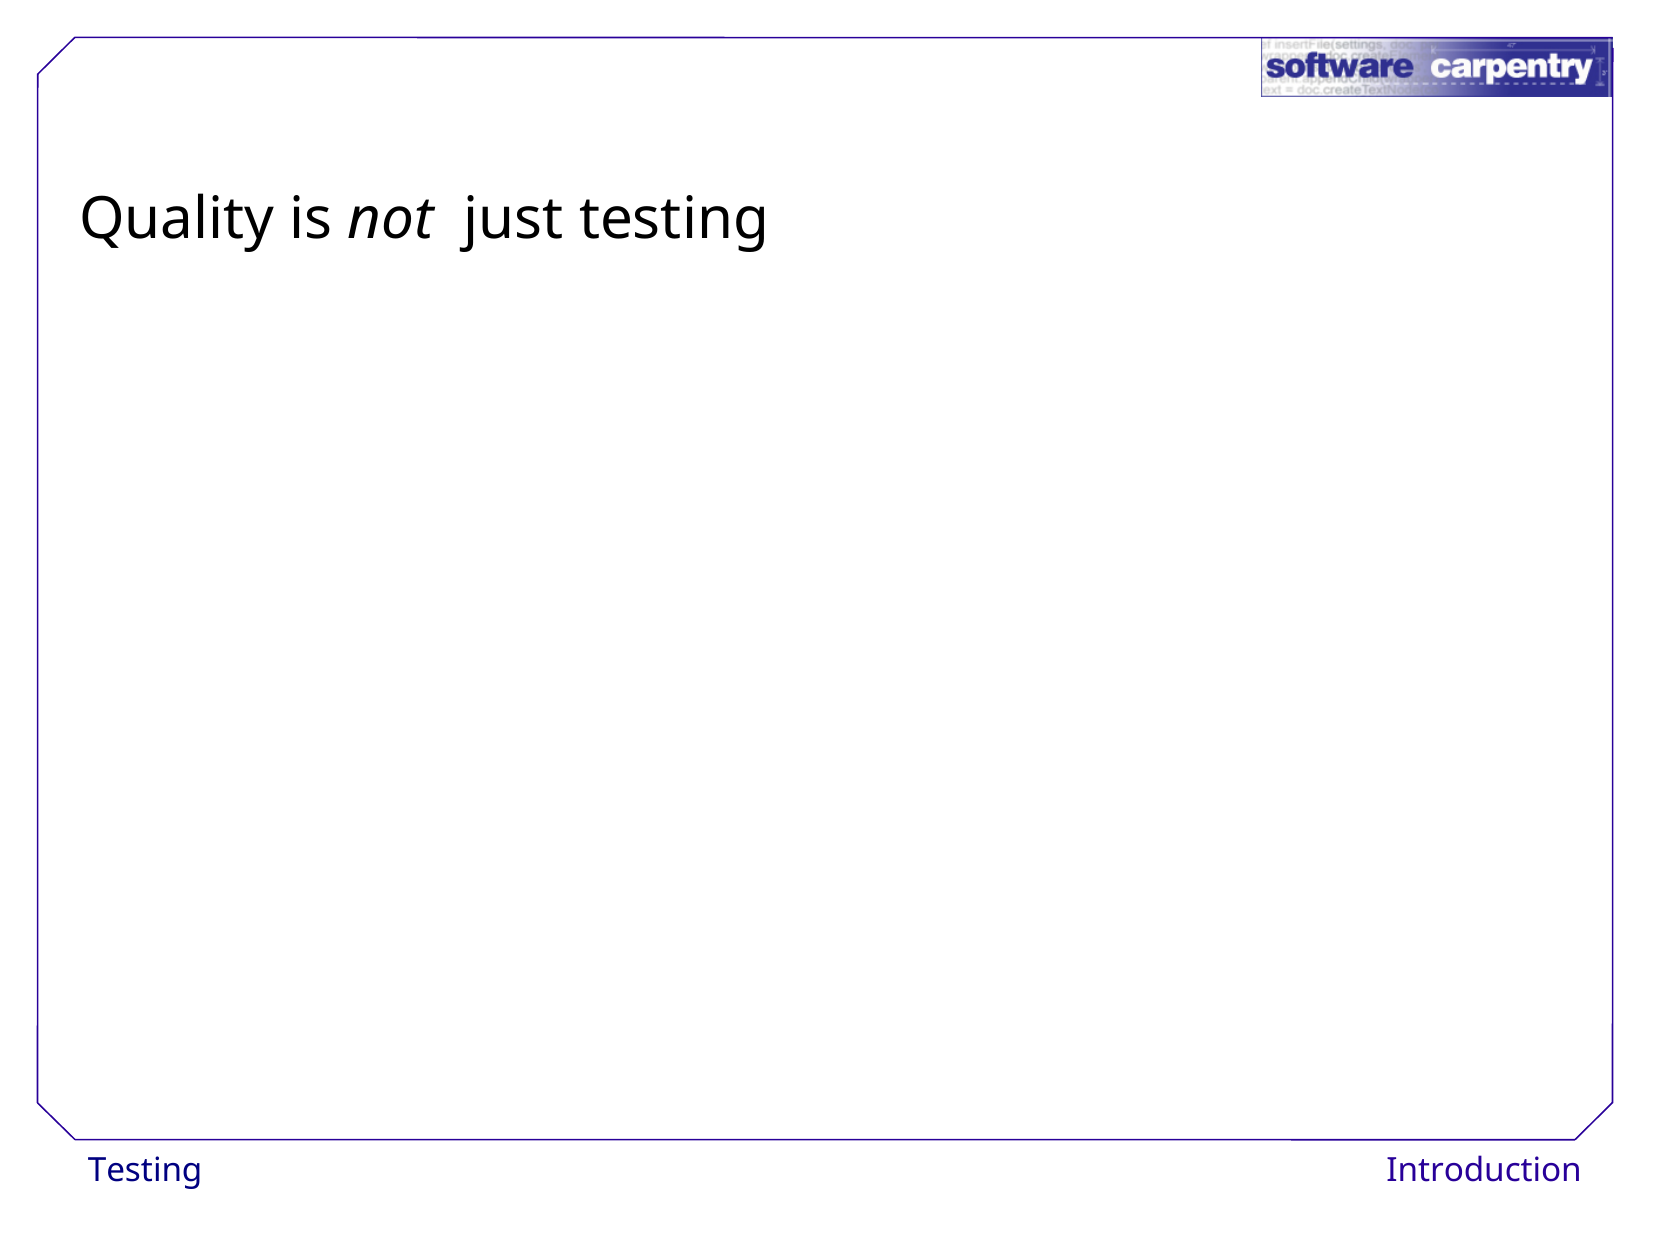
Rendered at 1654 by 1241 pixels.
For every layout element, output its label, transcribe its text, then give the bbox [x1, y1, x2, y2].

text_box Quality is not just testing [64, 138, 934, 259]
picture [1261, 39, 1613, 97]
